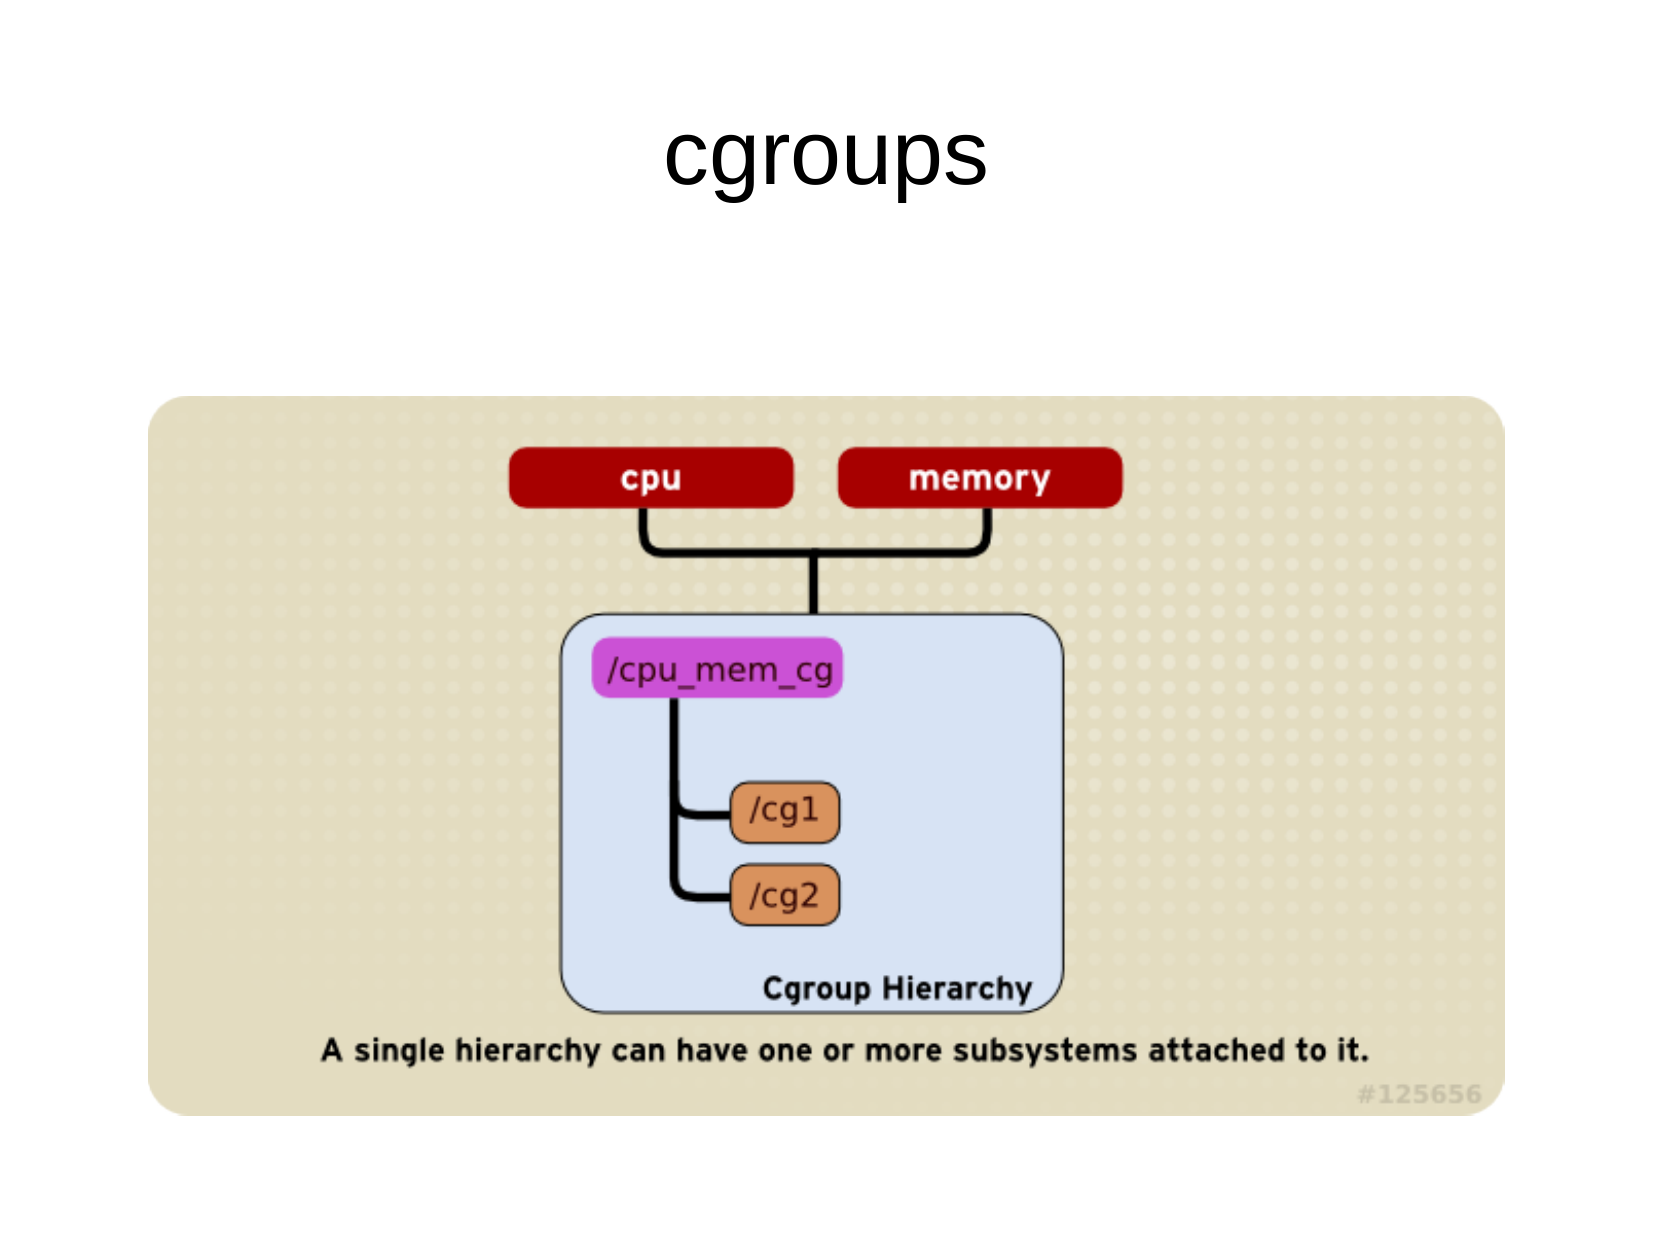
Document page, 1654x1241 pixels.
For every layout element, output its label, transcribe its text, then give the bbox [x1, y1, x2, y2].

title cgroups [82, 49, 1571, 257]
picture [148, 396, 1505, 1116]
